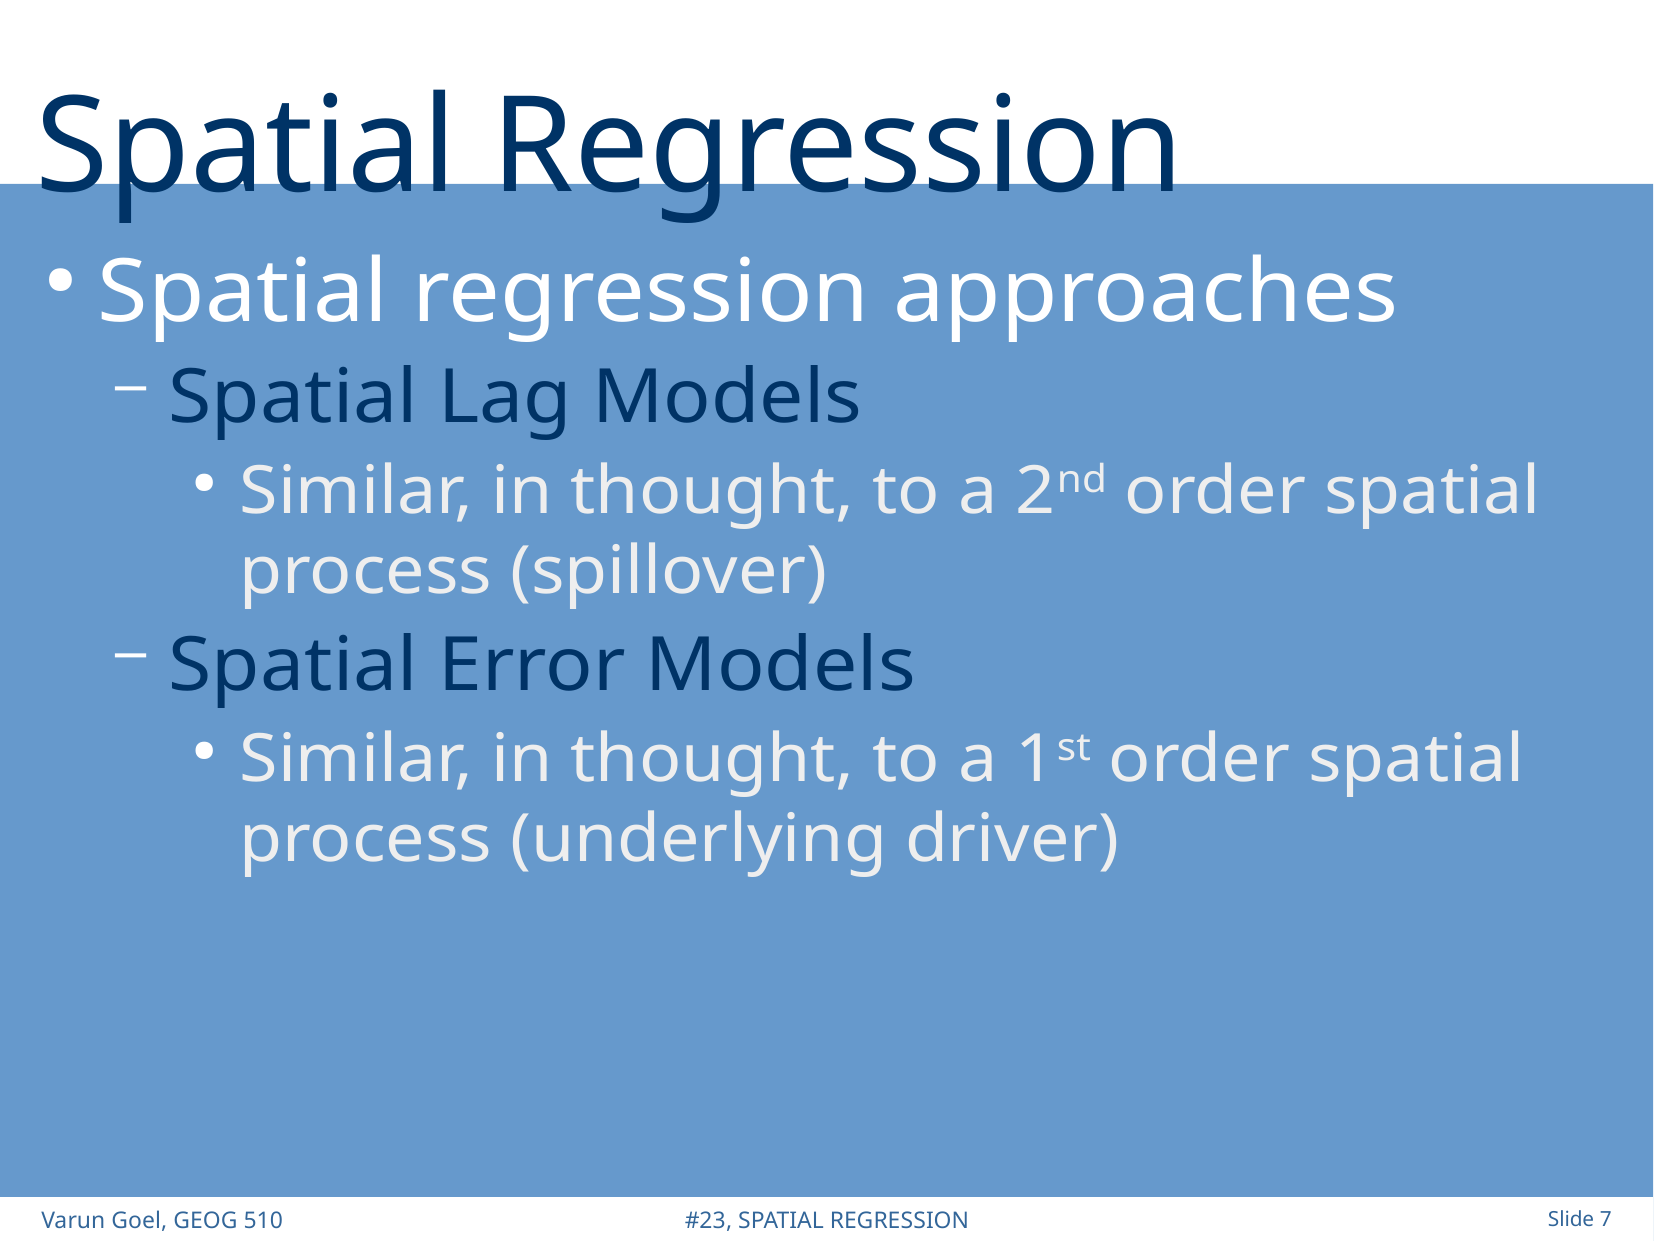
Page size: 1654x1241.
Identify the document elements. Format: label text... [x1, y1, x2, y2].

title Spatial Regression [35, 35, 1573, 237]
list Spatial regression approaches Spatial Lag Models Similar, in thought, to a 2nd order spatial process (spillover) Spatial Error Models Similar, in thought, to a 1st order spatial process (underlying driver) [26, 237, 1601, 1156]
